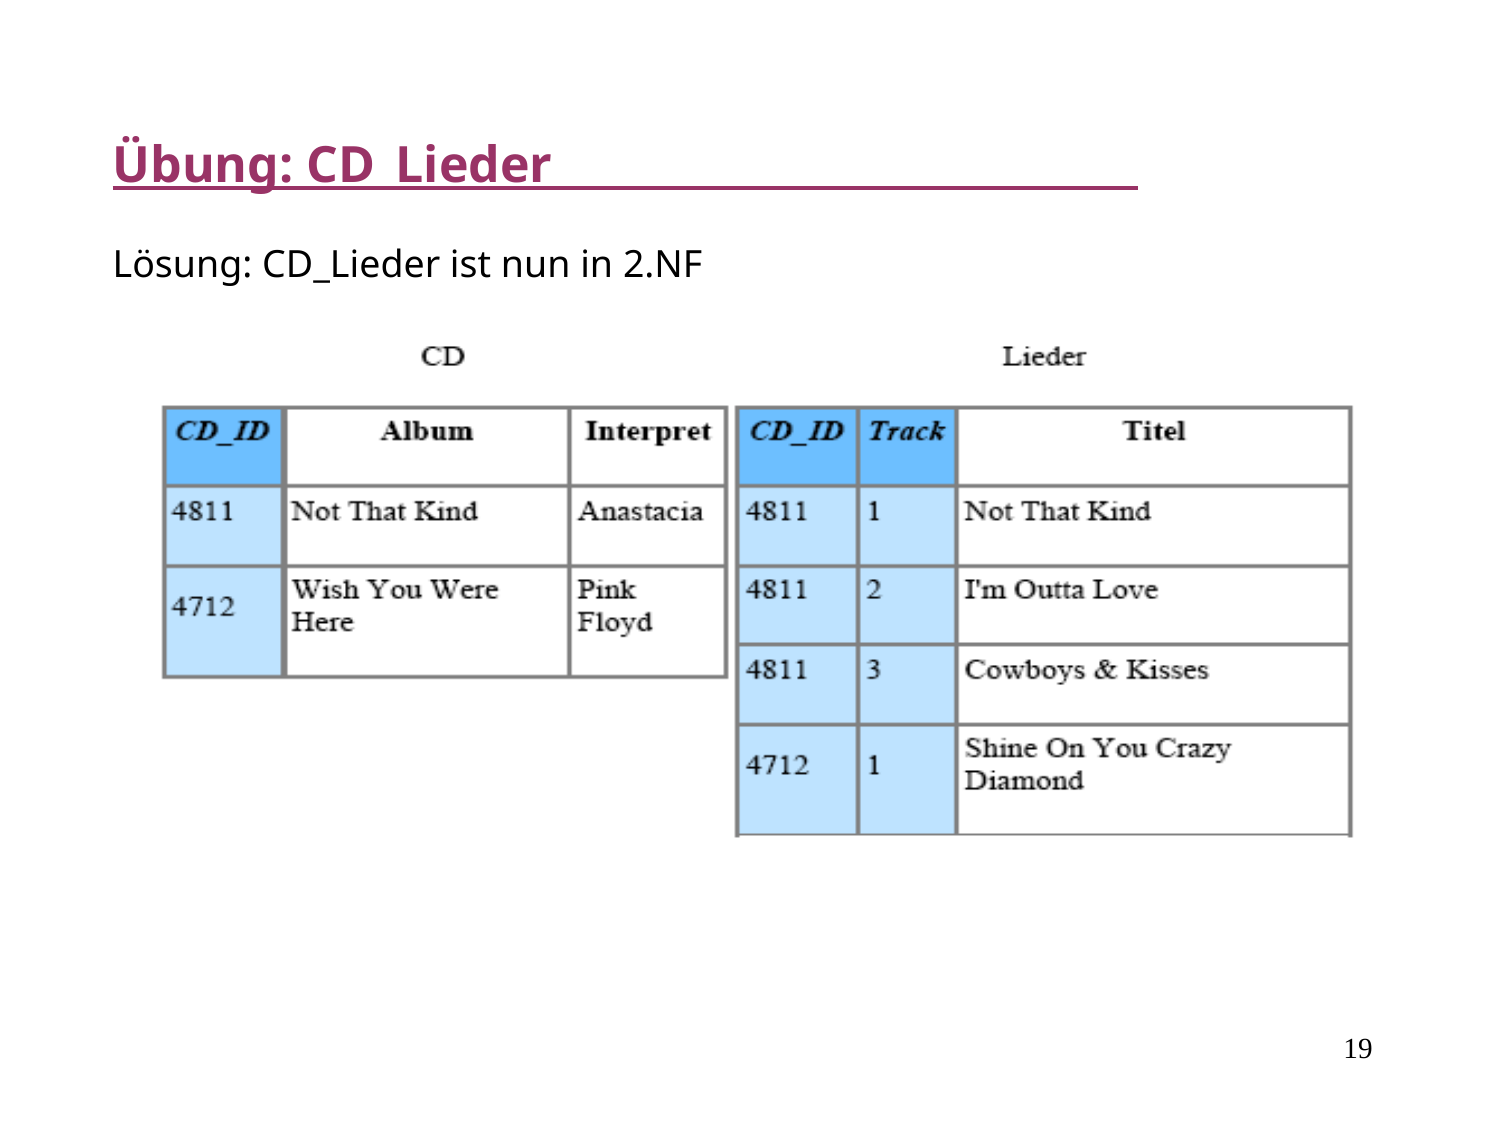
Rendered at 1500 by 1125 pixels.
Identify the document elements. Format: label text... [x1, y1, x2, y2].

picture [118, 324, 1389, 855]
list Lösung: CD_Lieder ist nun in 2.NF [112, 237, 1387, 1000]
title Übung: CD_Lieder [112, 99, 1387, 226]
